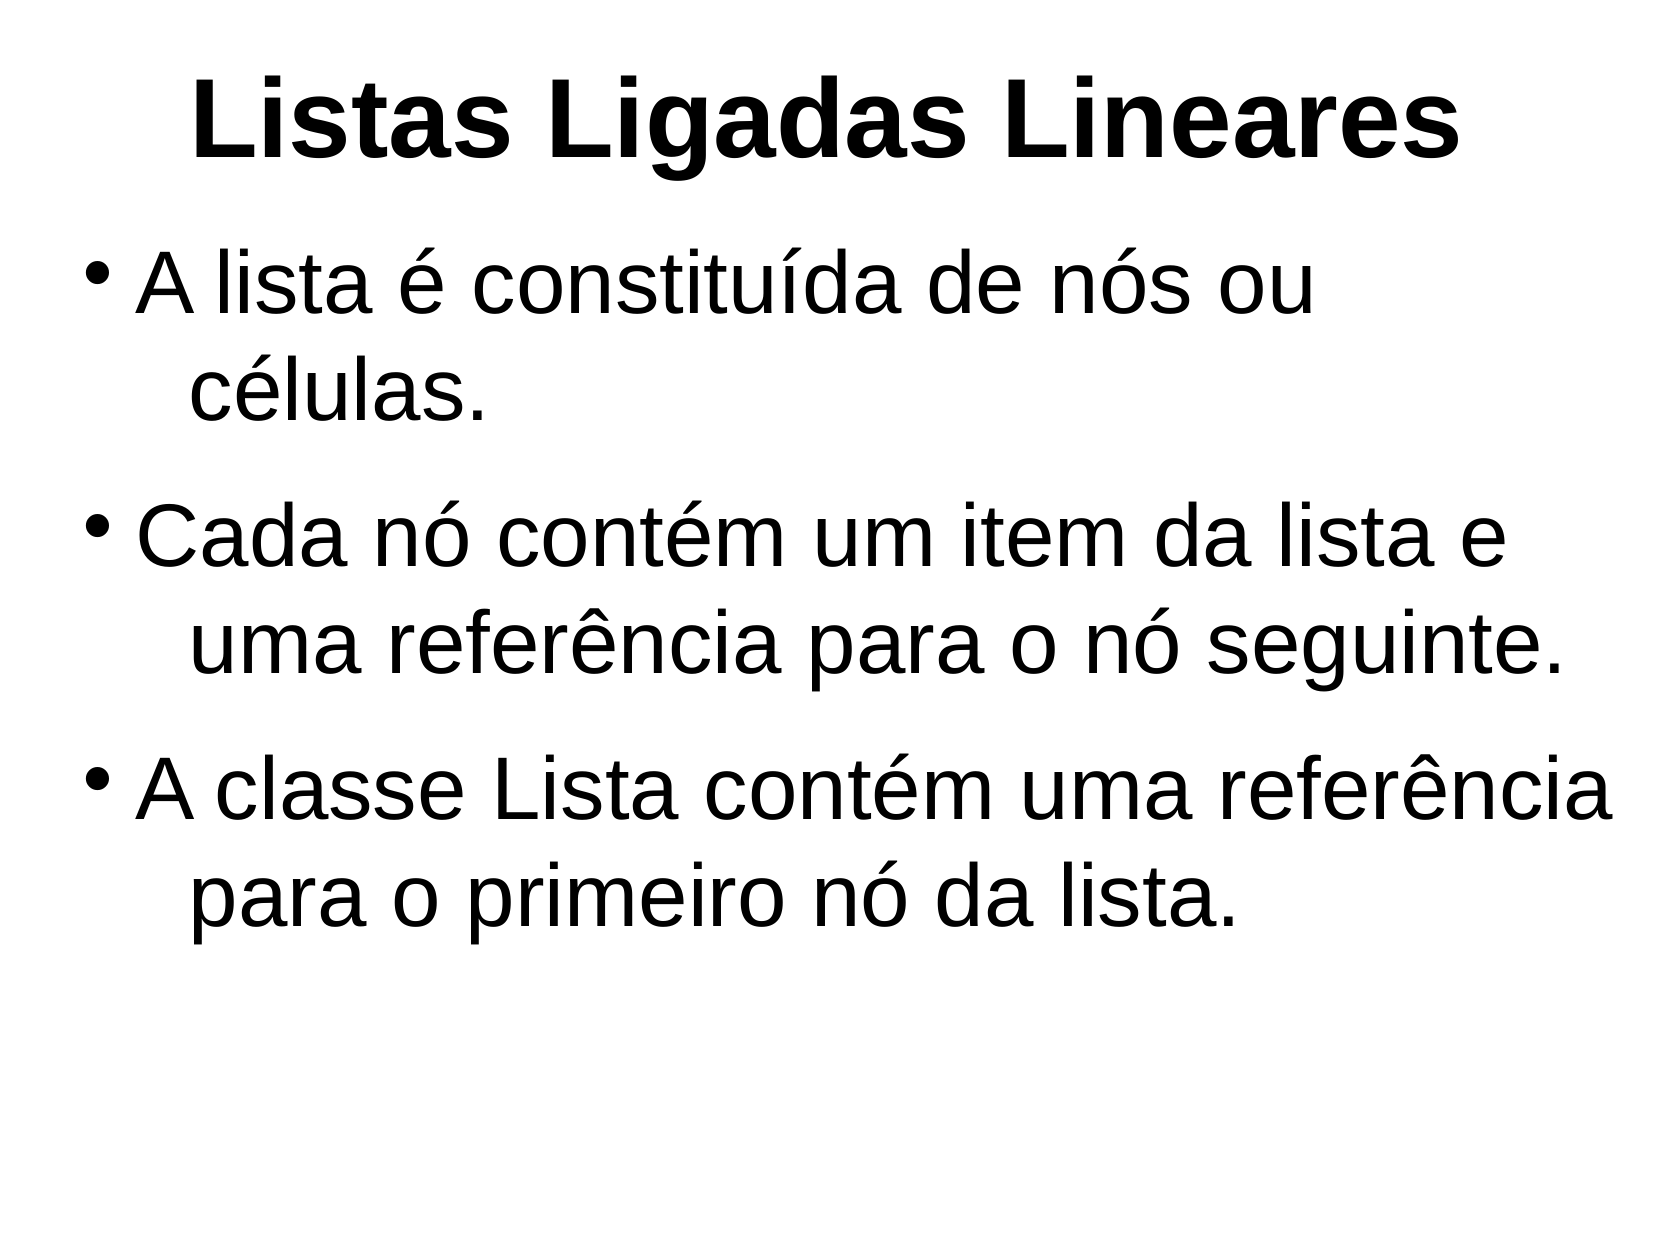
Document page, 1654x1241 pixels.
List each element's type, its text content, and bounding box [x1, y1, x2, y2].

text_box Listas Ligadas Lineares [83, 35, 1571, 189]
text_box A lista é constituída de nós ou células. Cada nó contém um item da lista e uma referência para o nó seguinte. A classe Lista contém uma referência para o primeiro nó da lista. [47, 224, 1618, 1157]
